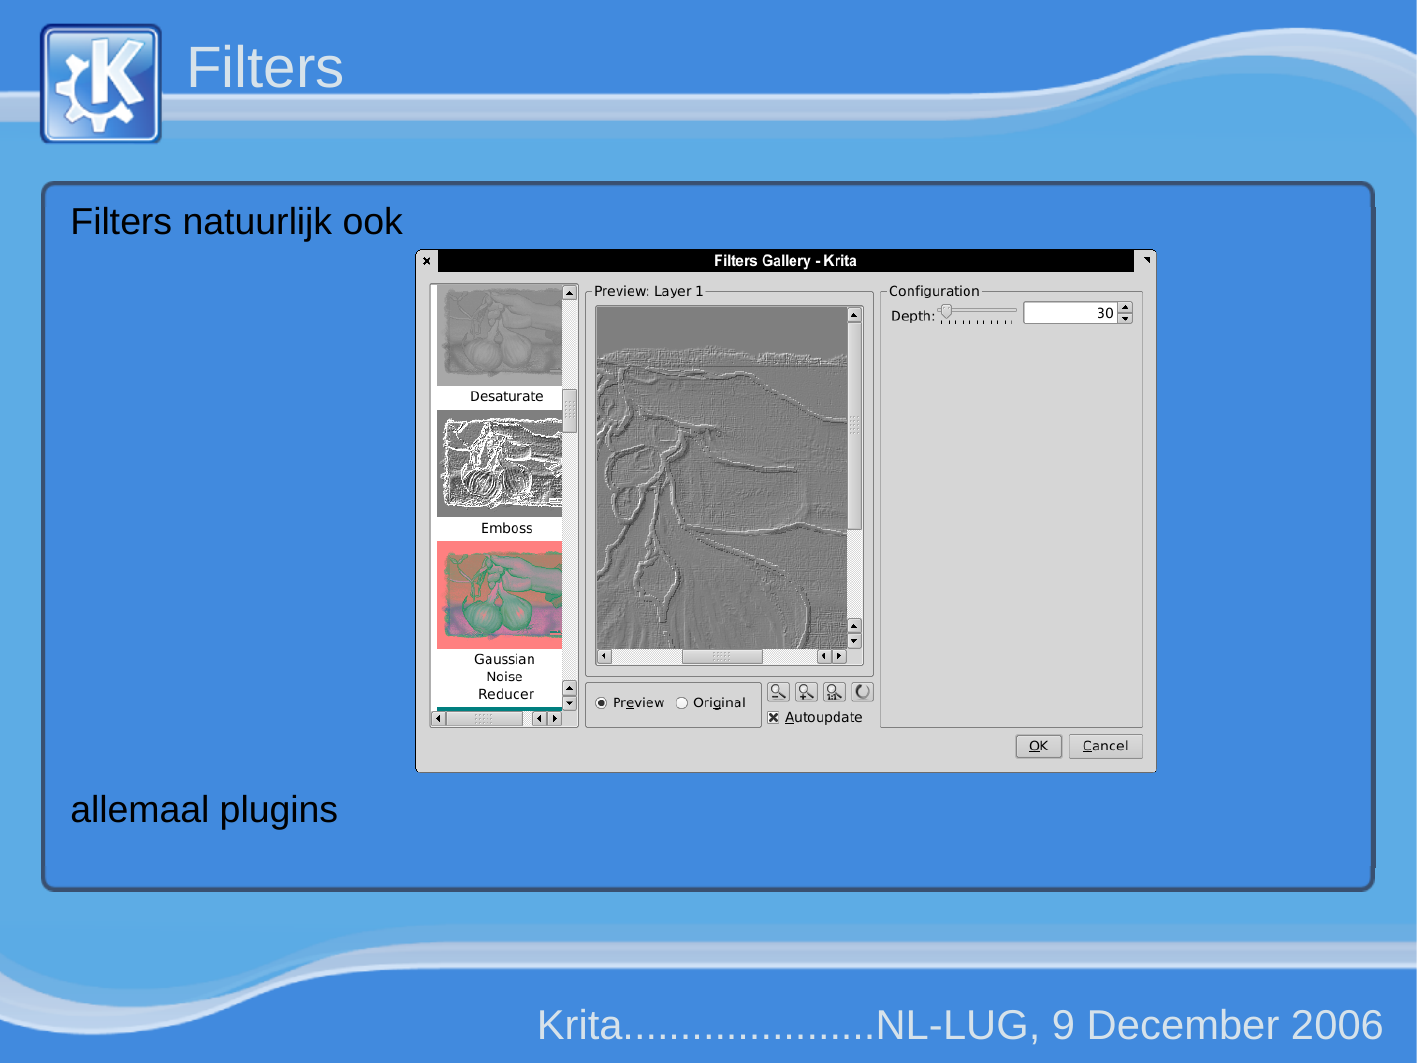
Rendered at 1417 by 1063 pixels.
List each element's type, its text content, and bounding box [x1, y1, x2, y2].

text_box Filters natuurlijk ook allemaal plugins [55, 193, 1357, 944]
picture [0, 0, 1417, 1063]
text_box Filters [171, 27, 1048, 105]
